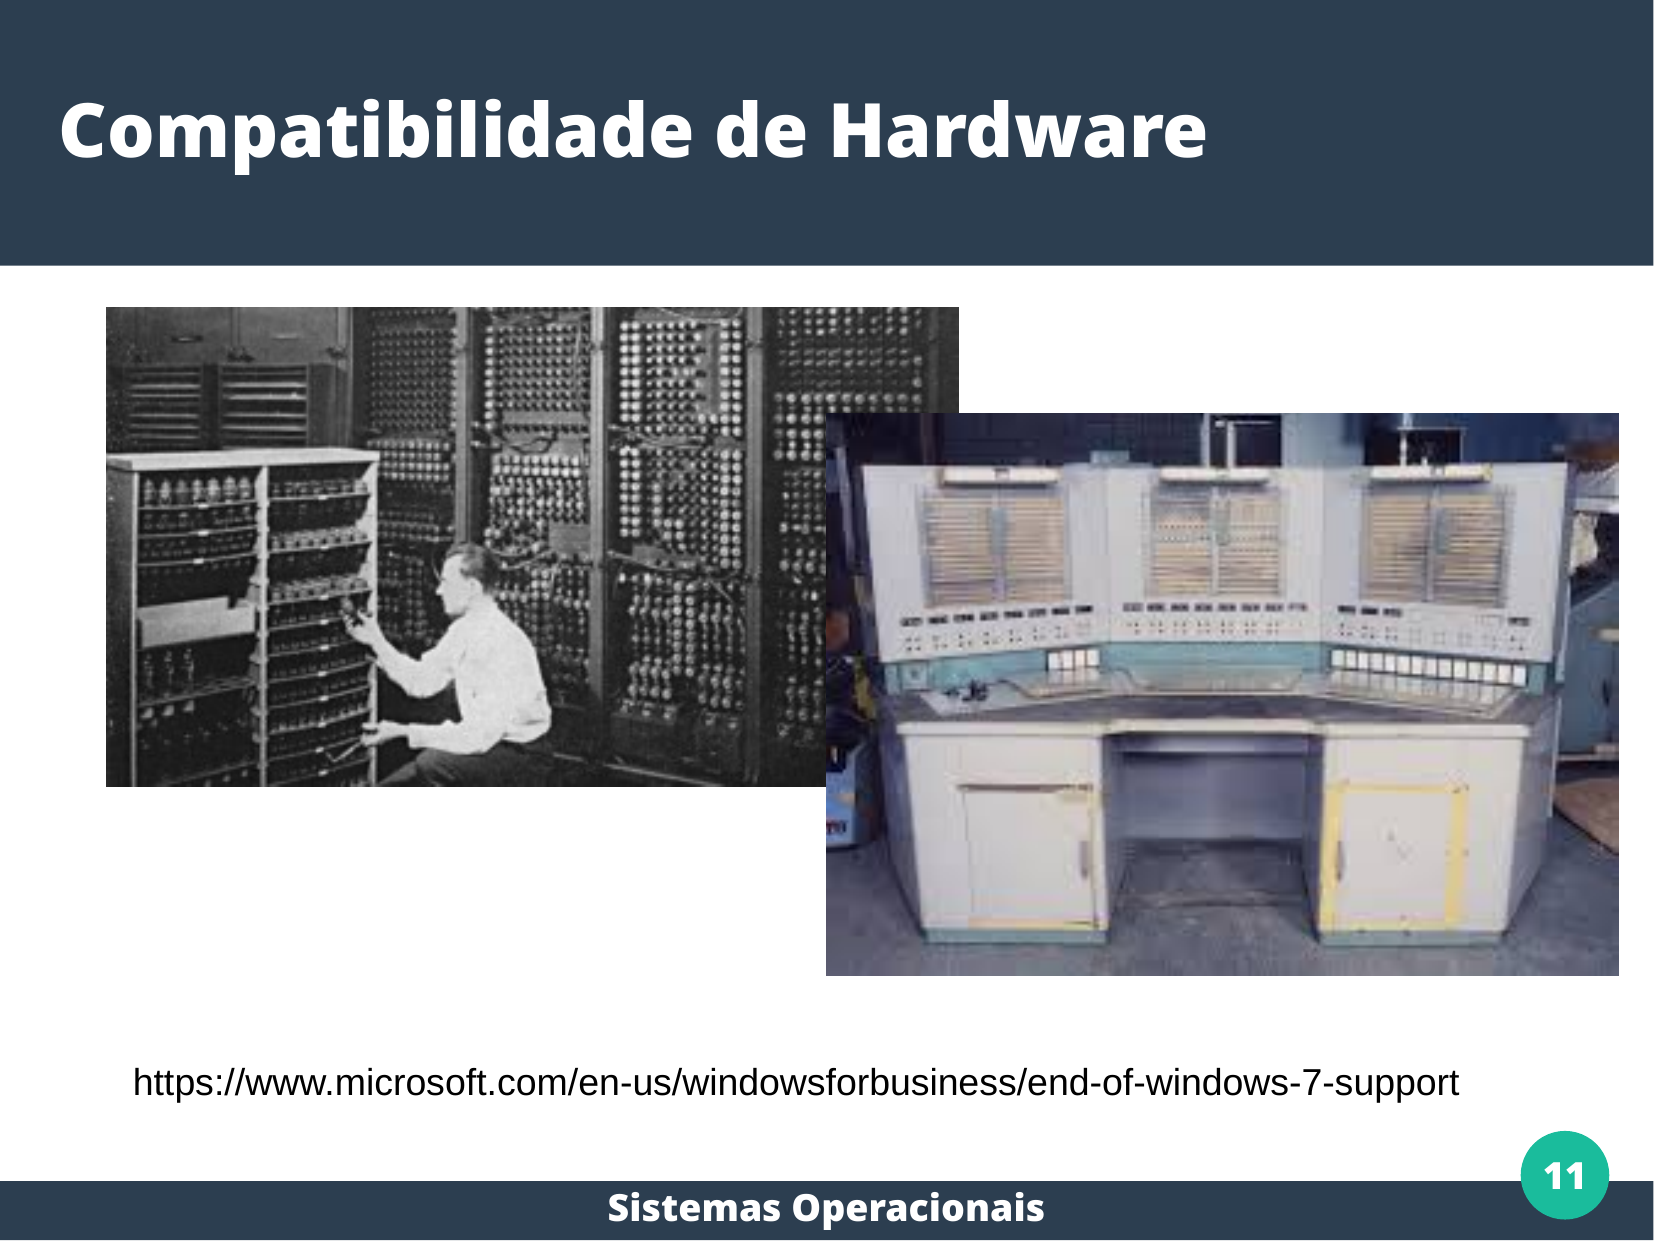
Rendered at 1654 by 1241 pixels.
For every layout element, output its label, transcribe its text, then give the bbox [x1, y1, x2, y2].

text_box https://www.microsoft.com/en-us/windowsforbusiness/end-of-windows-7-support [118, 1053, 1476, 1111]
title Compatibilidade de Hardware [59, 49, 1595, 207]
picture [106, 307, 1619, 976]
